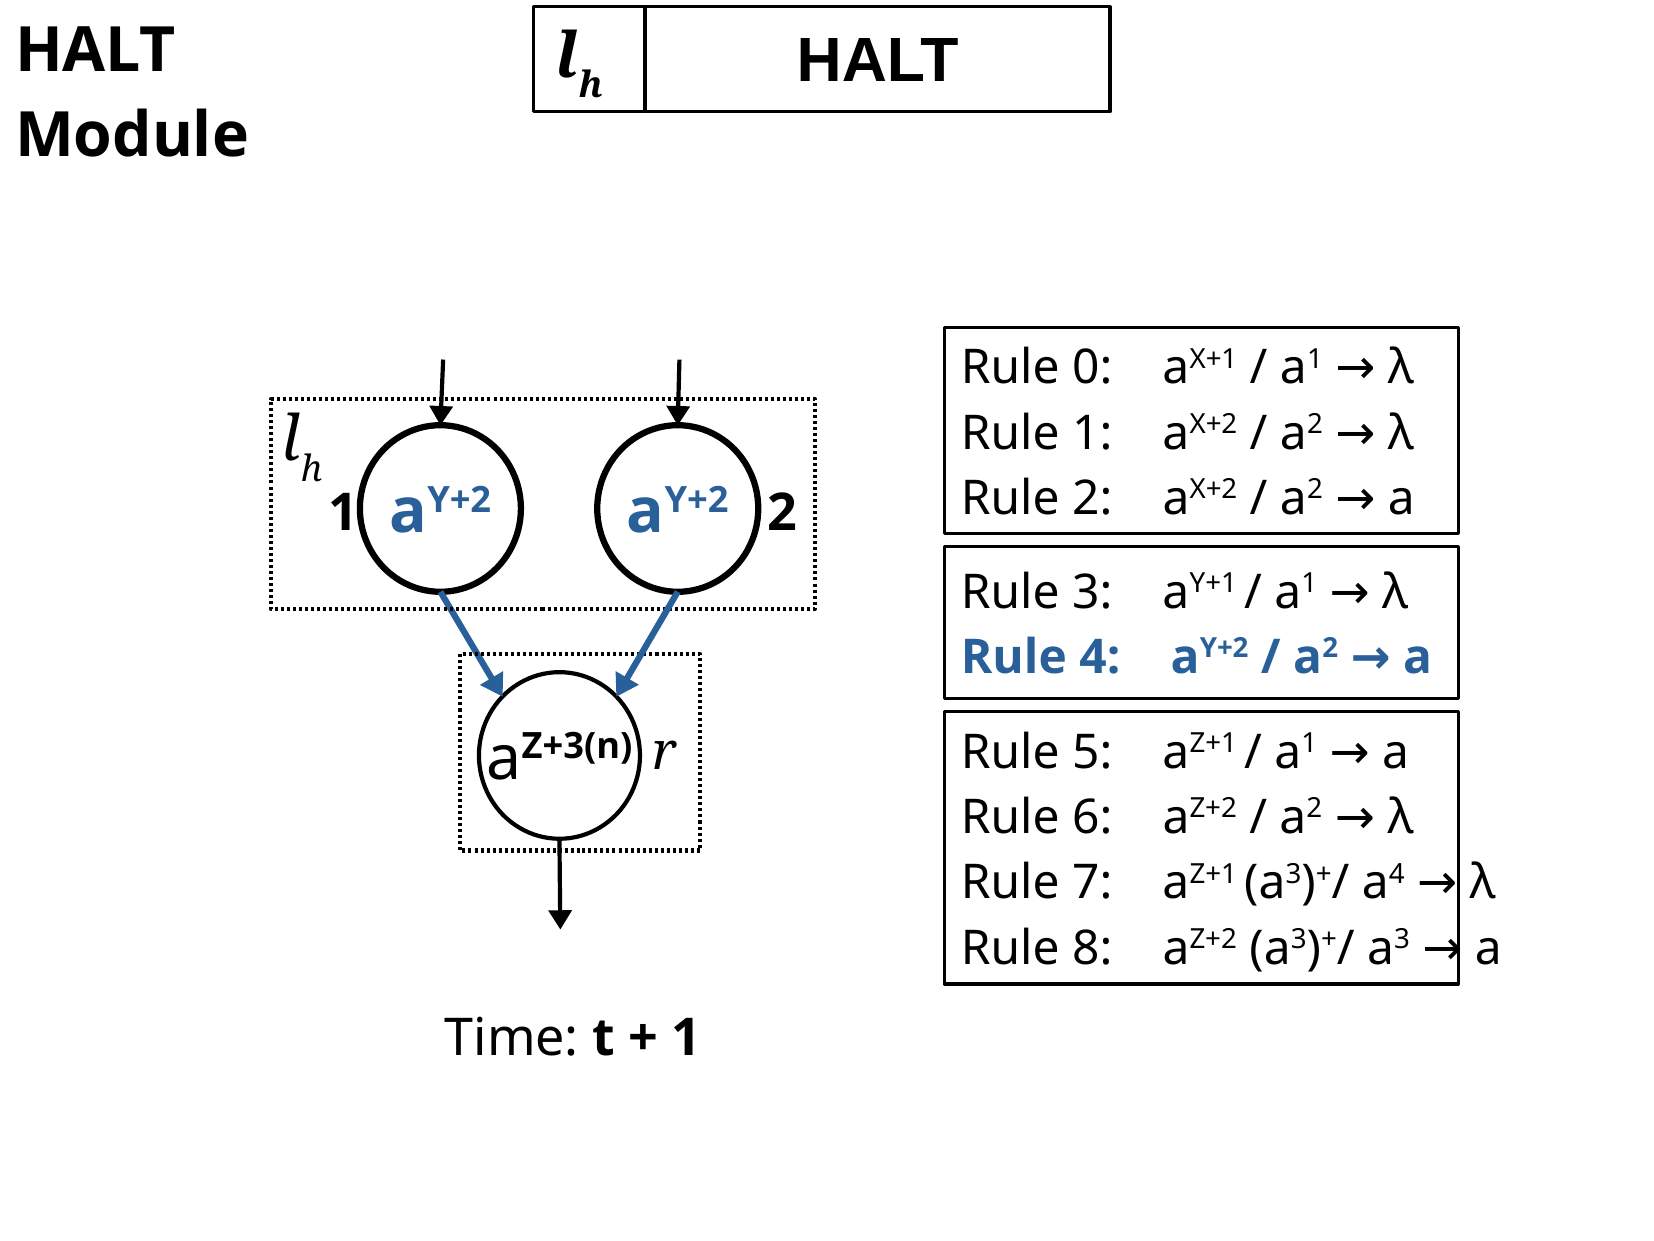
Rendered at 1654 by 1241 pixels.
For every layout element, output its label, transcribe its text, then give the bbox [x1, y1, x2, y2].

text_box lh [266, 386, 346, 500]
text_box Time: t + 1 [429, 992, 689, 1077]
text_box lh [533, 6, 645, 112]
text_box aY+2 [370, 425, 521, 592]
text_box 1 [314, 467, 375, 565]
text_box Rule 0: aX+1 / a1 → λ Rule 1: aX+2 / a2 → λ Rule 2: aX+2 / a2 → a [944, 327, 1459, 534]
text_box 2 [752, 467, 813, 565]
text_box HALT [645, 6, 1111, 112]
text_box HALT Module [0, 0, 376, 95]
text_box aZ+3(n) [478, 672, 637, 839]
text_box Rule 5: aZ+1 / a1 → a Rule 6: aZ+2 / a2 → λ Rule 7: aZ+1 (a3)+/ a4 → λ Rule 8: aZ+2 (a3)+/ a3 → a [944, 711, 1459, 984]
text_box r [637, 706, 685, 793]
text_box Rule 3: aY+1 / a1 → λ Rule 4: aY+2 / a2 → a [944, 546, 1459, 699]
text_box aY+2 [597, 425, 752, 592]
